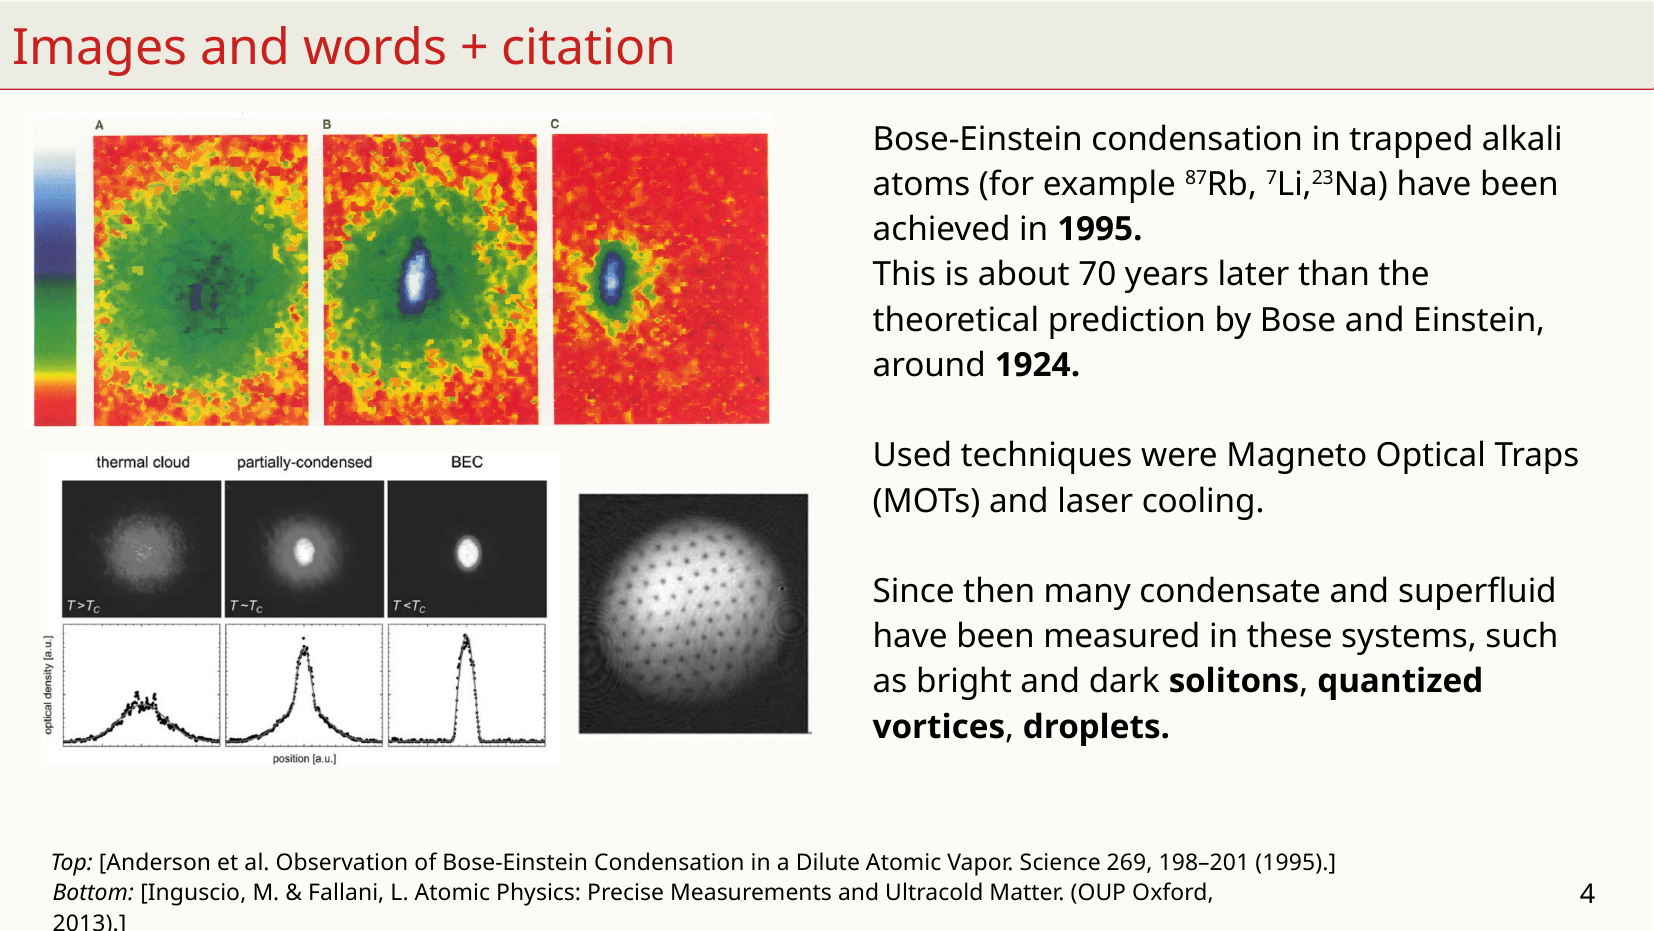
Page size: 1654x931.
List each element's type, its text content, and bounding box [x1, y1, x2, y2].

picture [41, 453, 561, 766]
text_box Top: [Anderson et al. Observation of Bose-Einstein Condensation in a Dilute Atomic Vapor. Science 269, 198–201 (1995).] [35, 838, 1654, 882]
picture [576, 490, 812, 738]
title Images and words + citation [0, 1, 1654, 89]
picture [24, 111, 772, 428]
text_box Bottom: [Inguscio, M. & Fallani, L. Atomic Physics: Precise Measurements and Ultracold Matter. (OUP Oxford, 2013).] [38, 868, 1260, 931]
text_box Bose-Einstein condensation in trapped alkali atoms (for example 87Rb, 7Li,23Na) have been achieved in 1995. This is about 70 years later than the theoretical prediction by Bose and Einstein, around 1924. Used techniques were Magneto Optical Traps (MOTs) and laser cooling. Since then many condensate and superfluid have been measured in these systems, such as bright and dark solitons, quantized vortices, droplets. [857, 107, 1606, 759]
